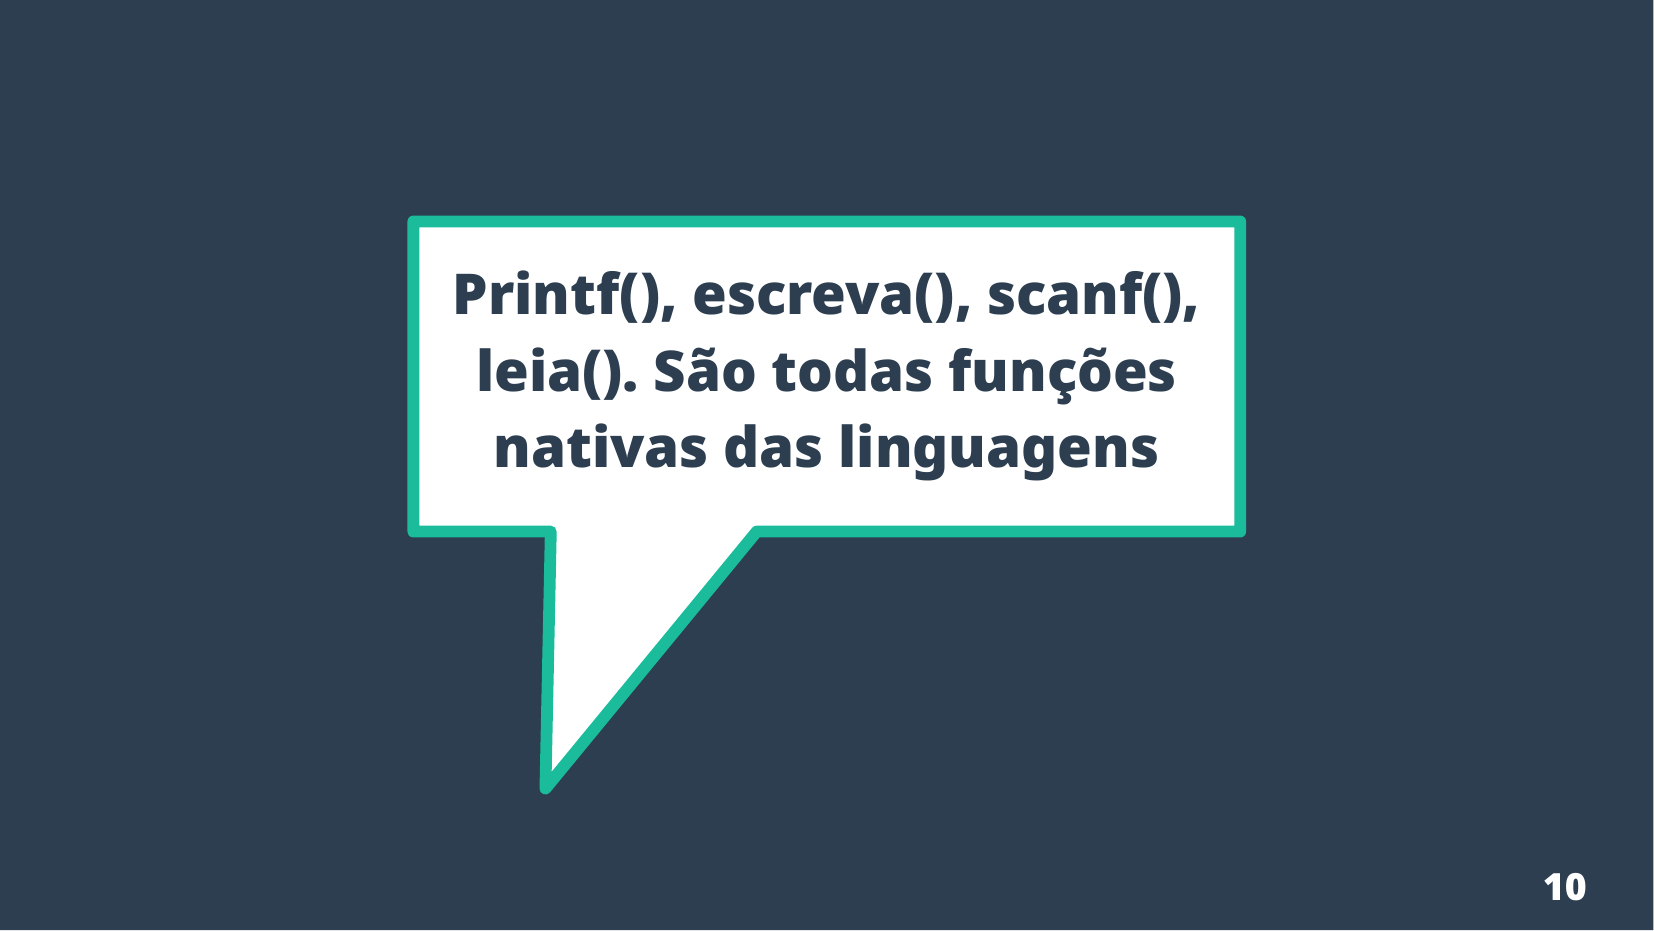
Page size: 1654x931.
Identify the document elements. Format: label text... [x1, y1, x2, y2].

title Printf(), escreva(), scanf(), leia(). São todas funções nativas das linguagens [442, 236, 1211, 502]
